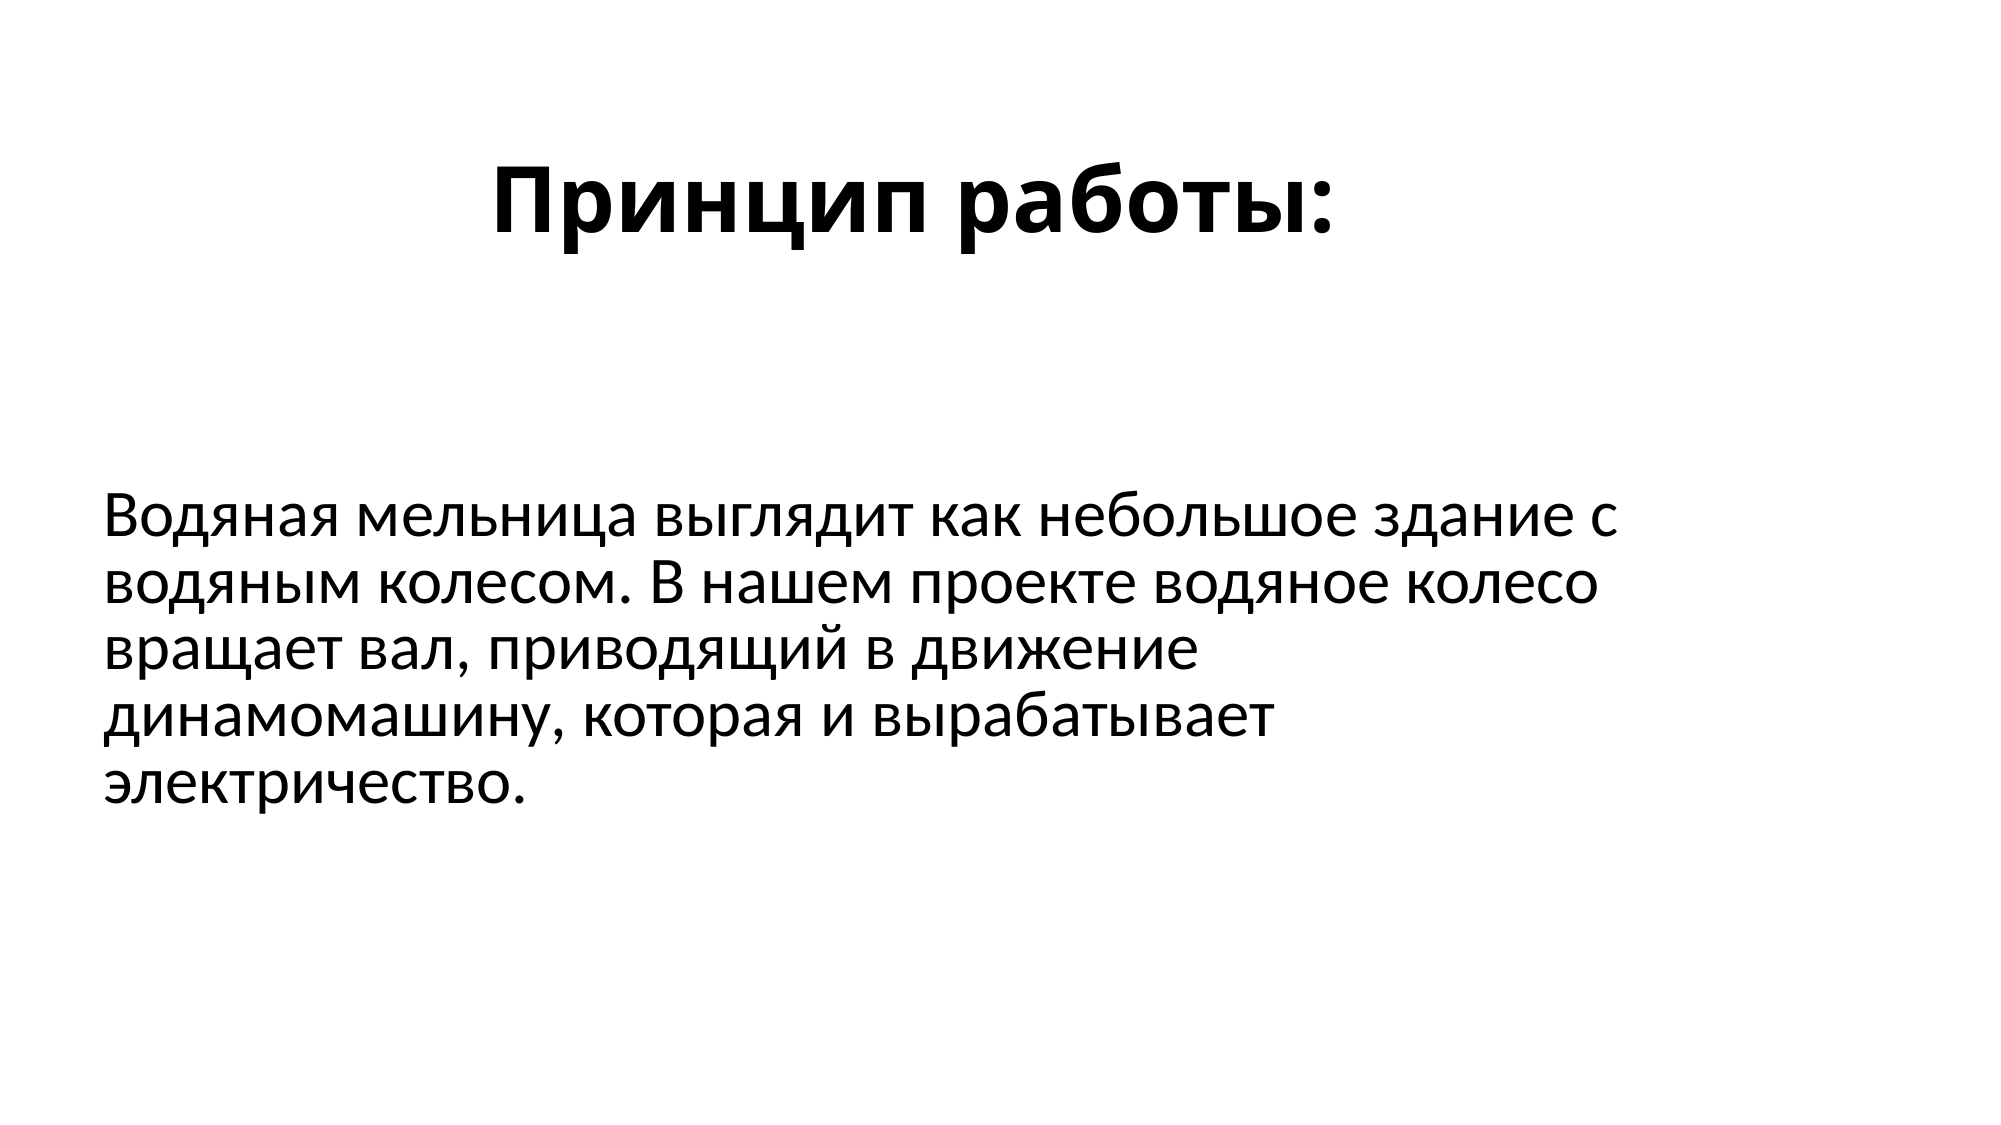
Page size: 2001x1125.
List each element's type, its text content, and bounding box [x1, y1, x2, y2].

text_box Водяная мельница выглядит как небольшое здание с водяным колесом. В нашем проекте водяное колесо вращает вал, приводящий в движение динамомашину, которая и вырабатывает электричество. [88, 478, 1654, 1125]
title Принцип работы: [489, 88, 2000, 306]
